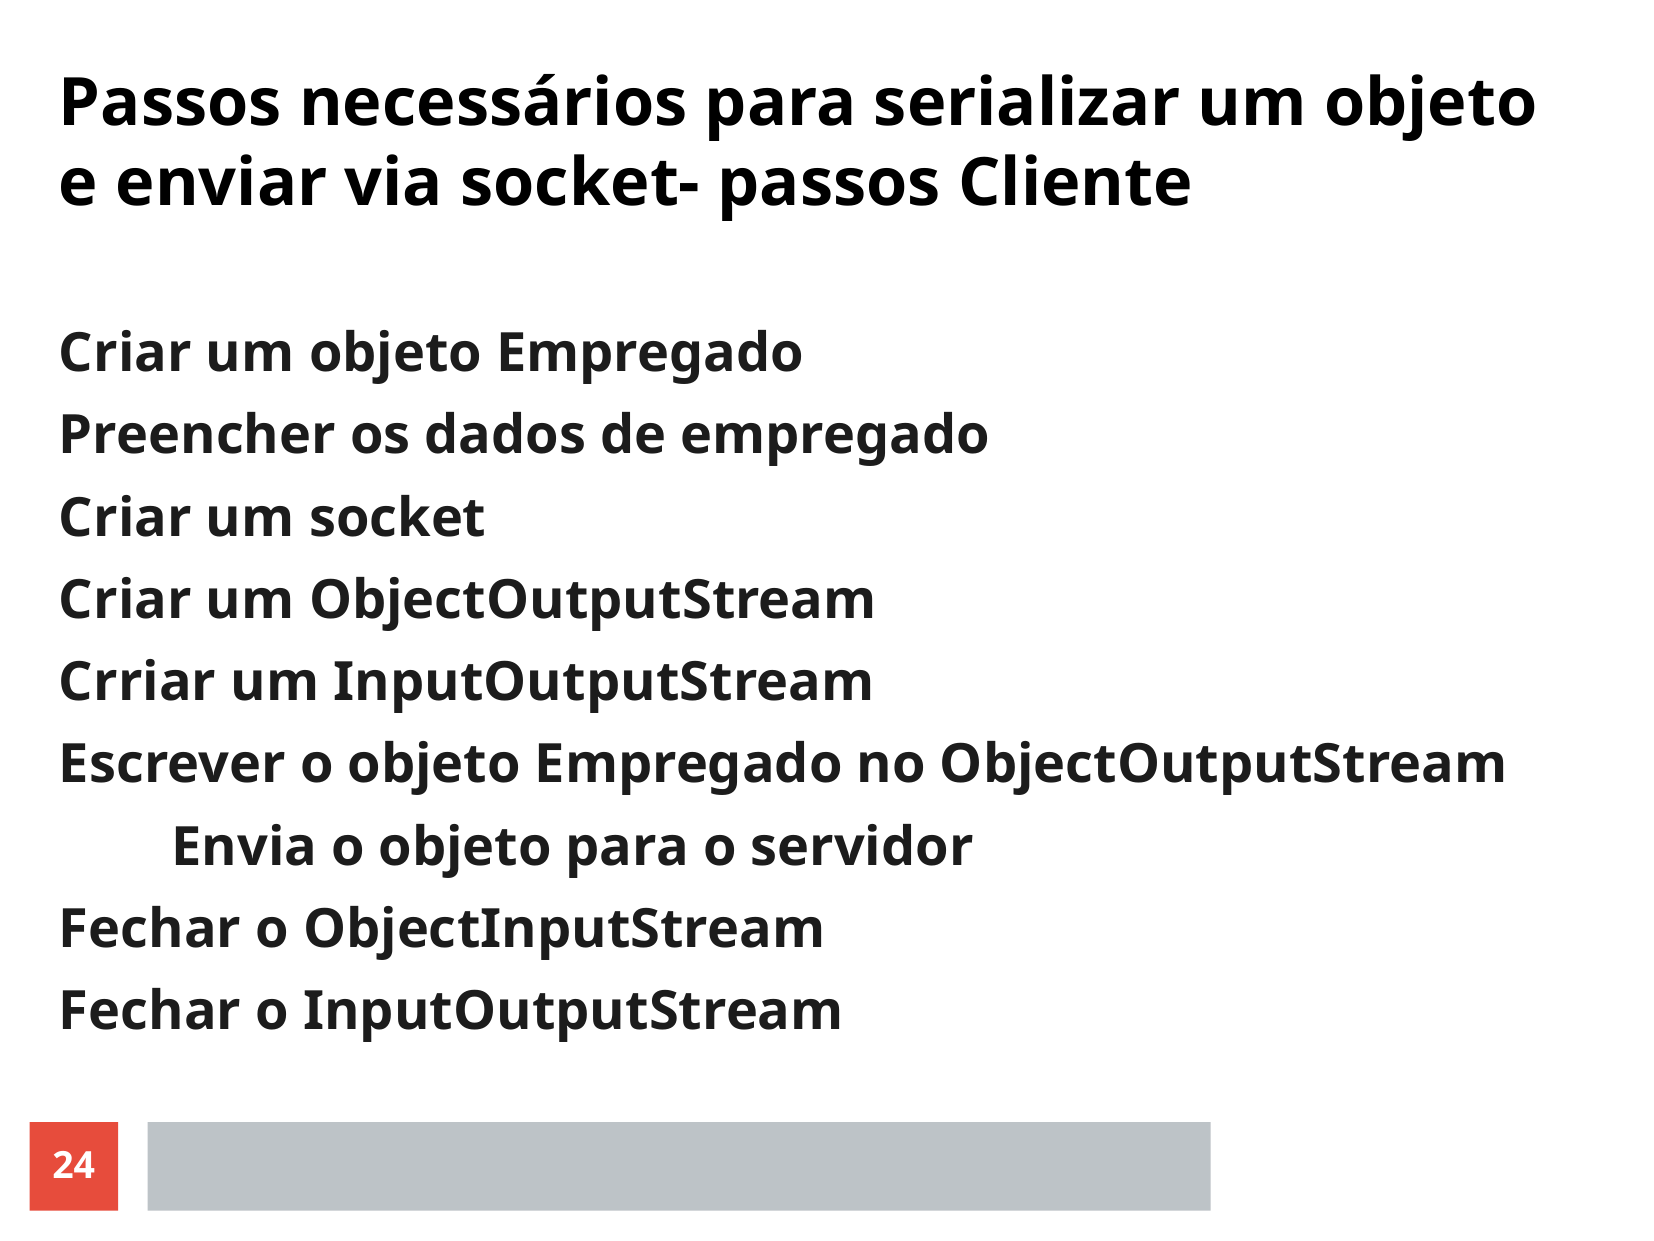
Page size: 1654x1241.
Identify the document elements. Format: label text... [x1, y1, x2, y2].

text_box [29, 1122, 119, 1211]
title Passos necessários para serializar um objeto e enviar via socket- passos Cliente [59, 59, 1595, 207]
list Criar um objeto Empregado Preencher os dados de empregado Criar um socket Criar um ObjectOutputStream Crriar um InputOutputStream Escrever o objeto Empregado no ObjectOutputStream Envia o objeto para o servidor Fechar o ObjectInputStream Fechar o InputOutputStream [59, 324, 1565, 1093]
